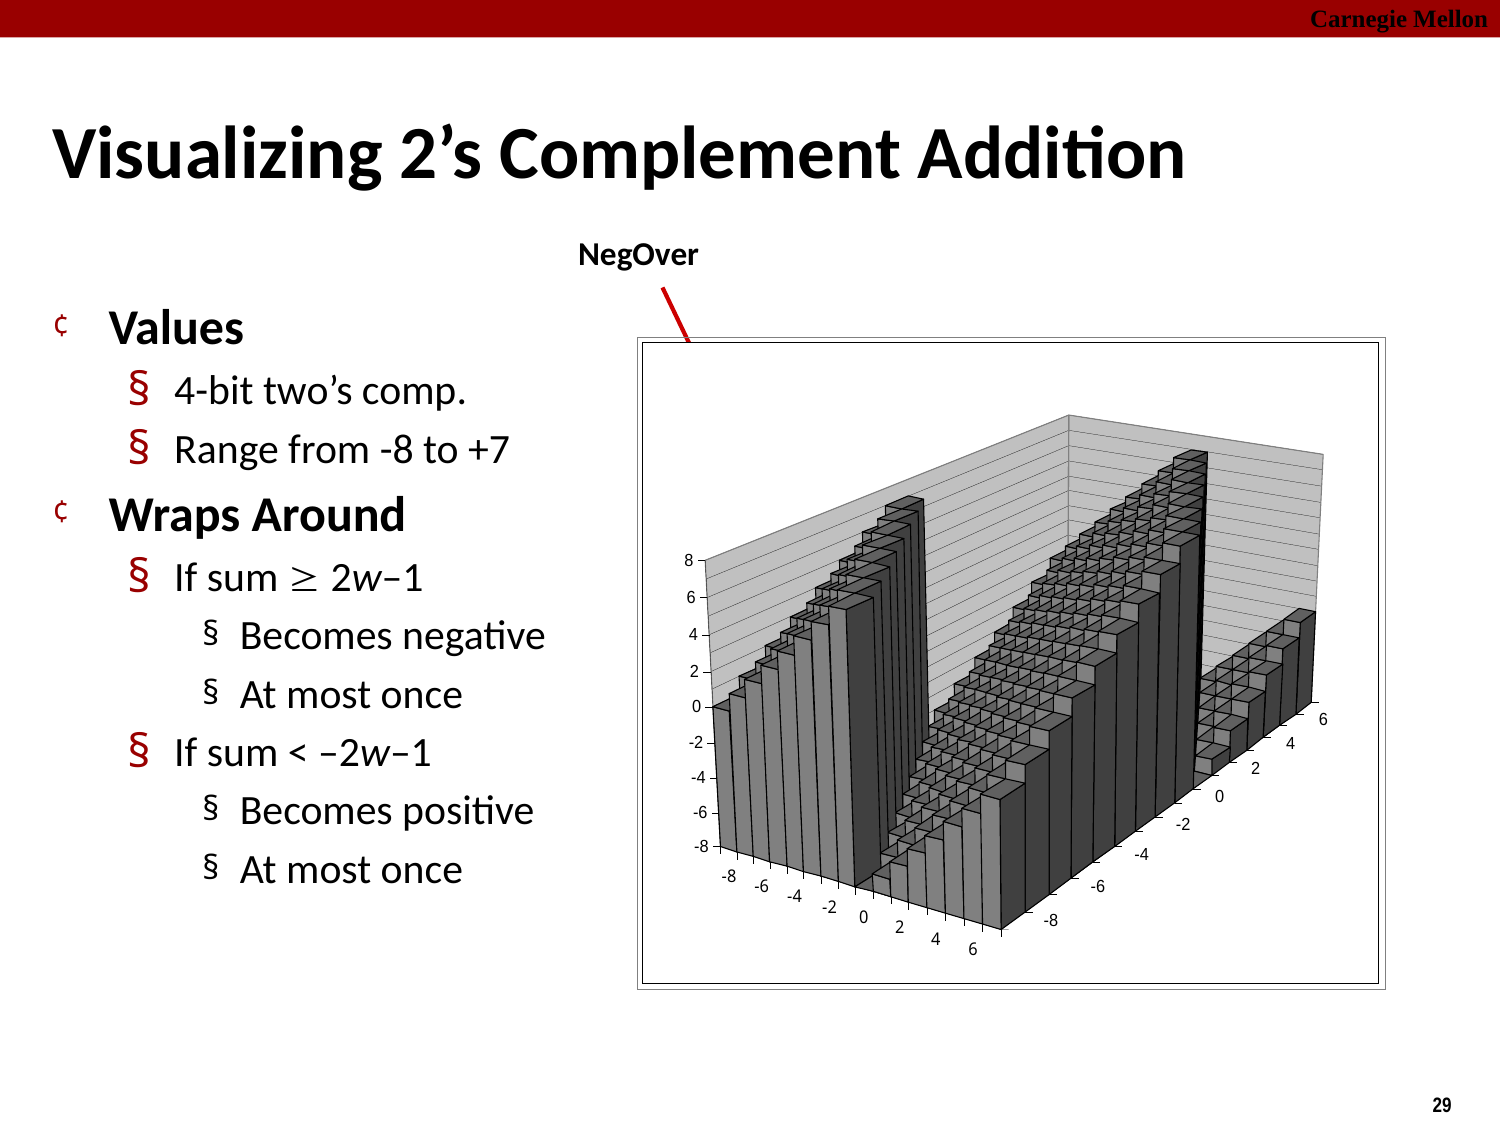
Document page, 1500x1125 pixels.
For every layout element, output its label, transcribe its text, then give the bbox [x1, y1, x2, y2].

picture [637, 337, 1386, 990]
title Visualizing 2’s Complement Addition [37, 96, 1348, 188]
text_box NegOver [563, 224, 715, 280]
list Values 4-bit two’s comp. Range from -8 to +7 Wraps Around If sum  2w–1 Becomes negative At most once If sum < –2w–1 Becomes positive At most once [37, 287, 588, 1041]
